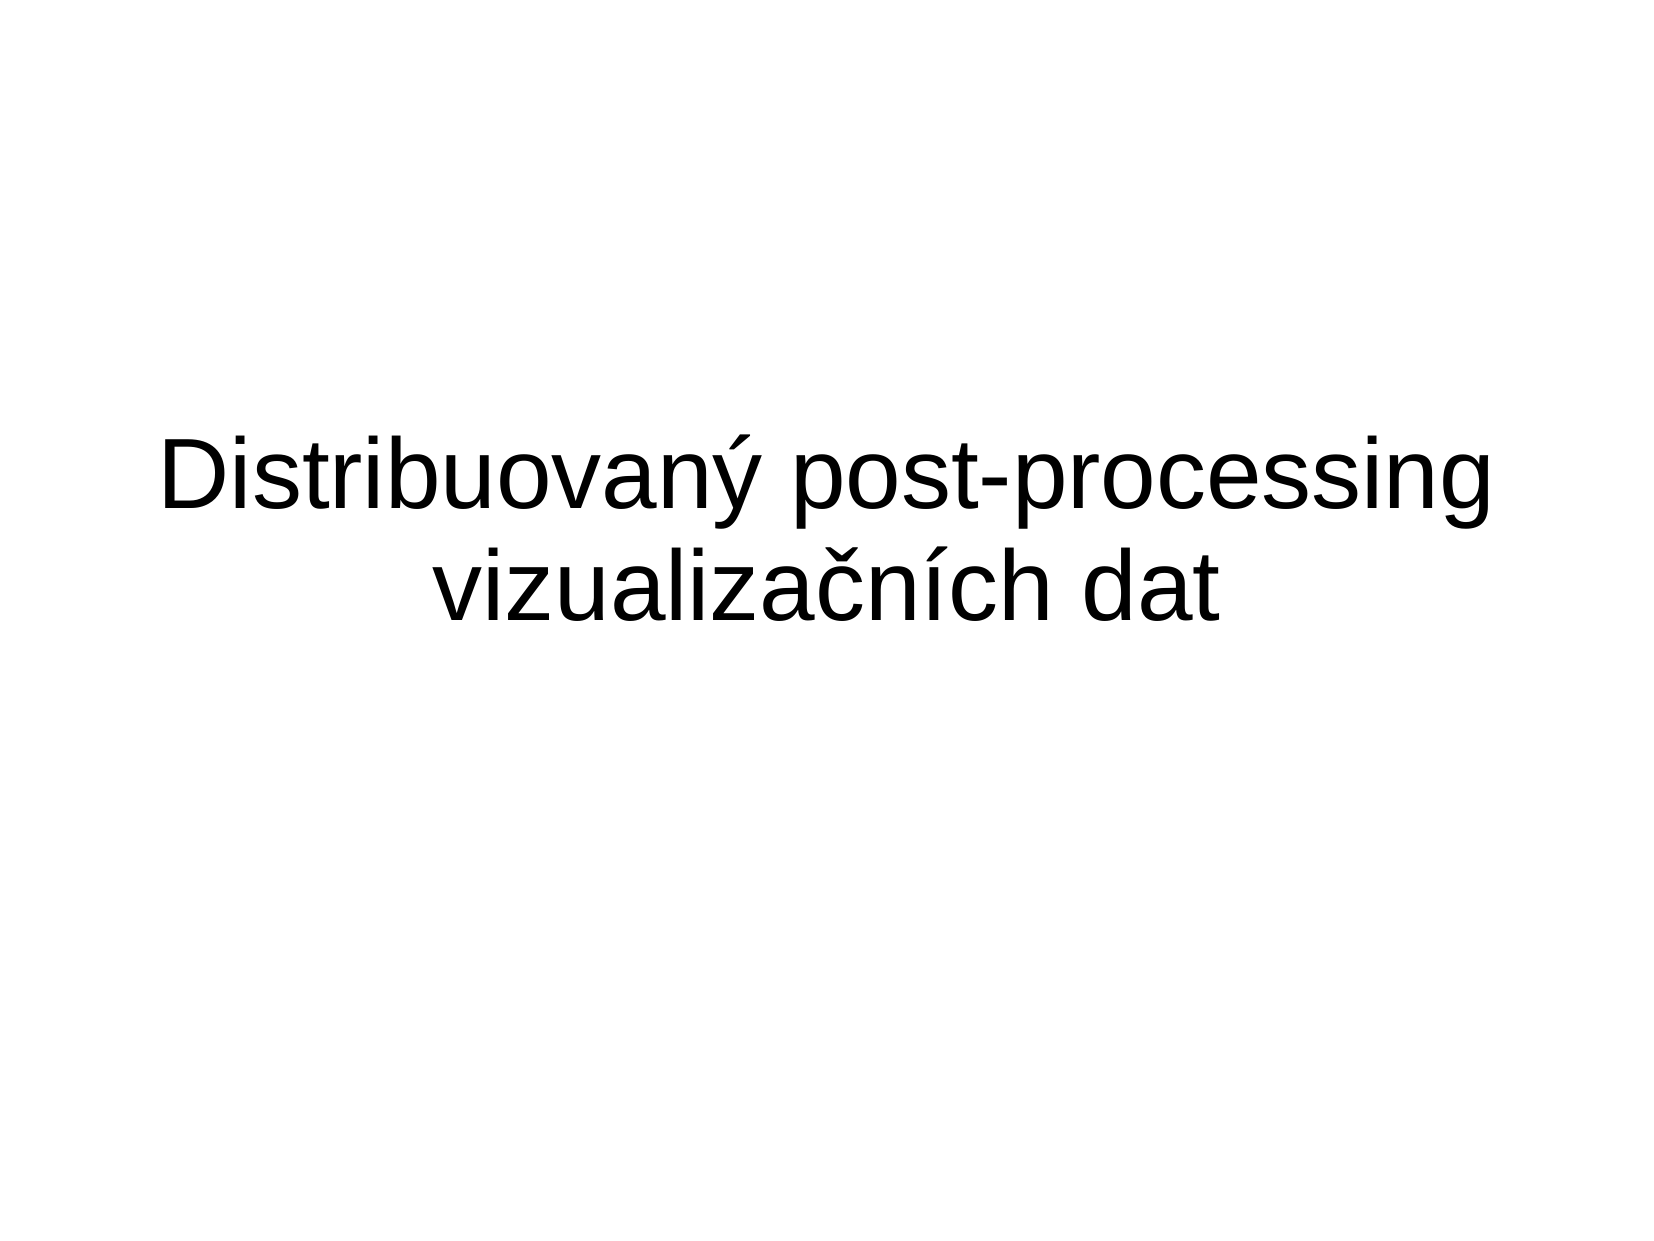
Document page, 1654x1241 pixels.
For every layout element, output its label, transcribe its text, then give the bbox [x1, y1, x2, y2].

subtitle Distribuovaný post-processing vizualizačních dat [82, 49, 1571, 1010]
